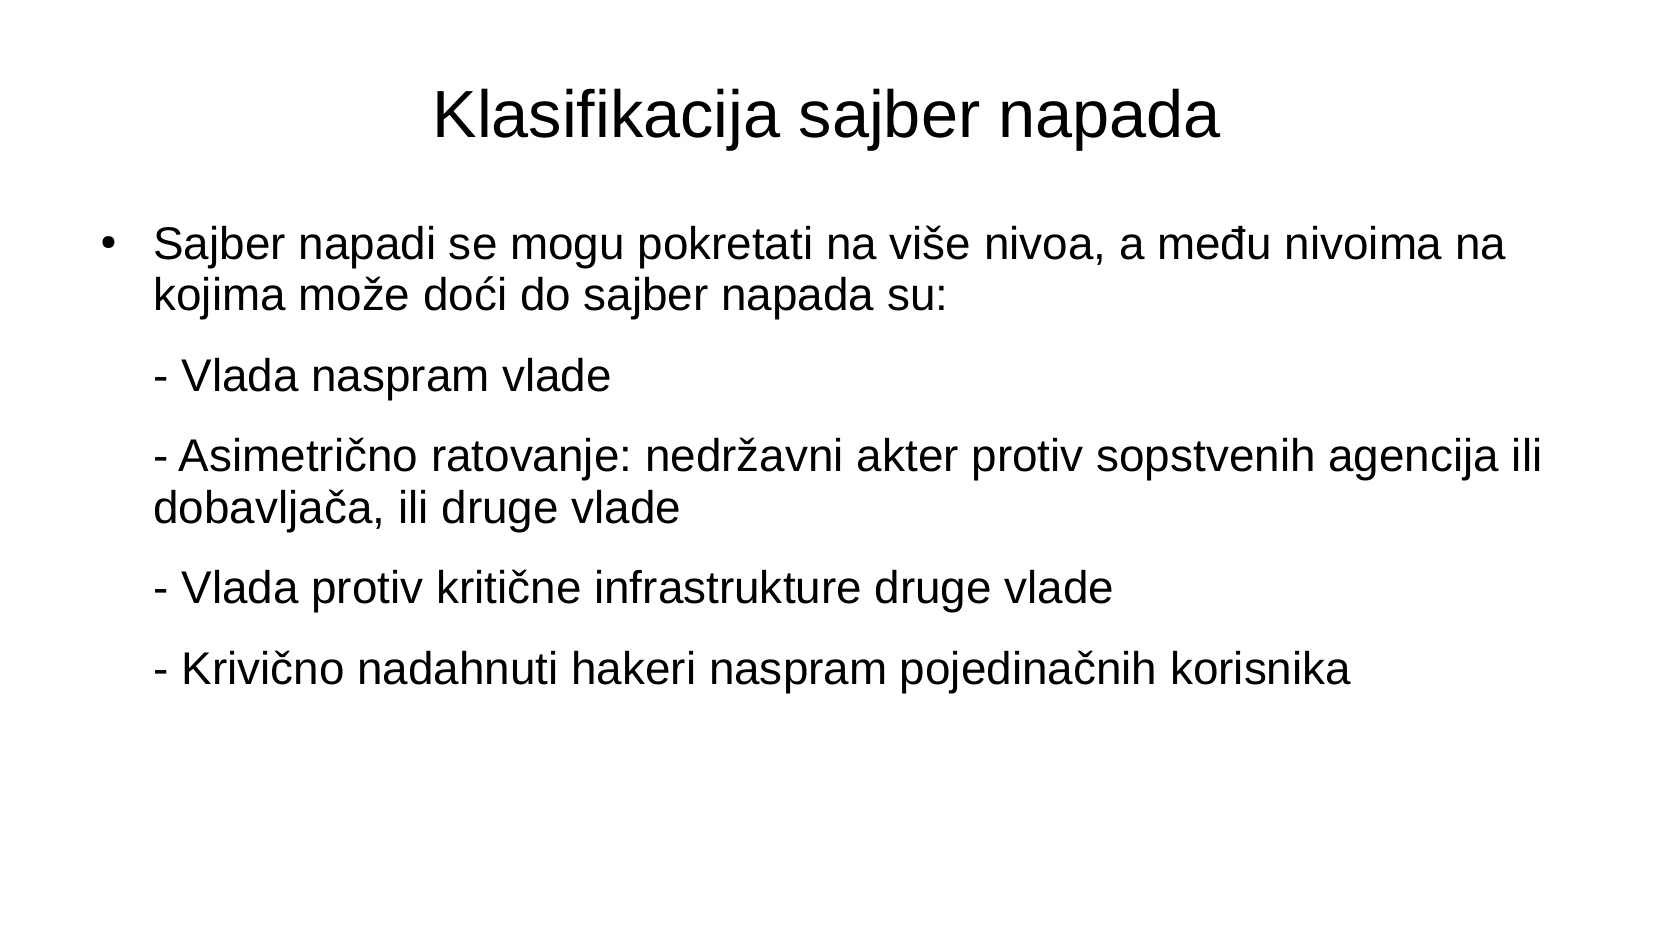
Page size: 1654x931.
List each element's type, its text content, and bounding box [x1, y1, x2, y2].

list Sajber napadi se mogu pokretati na više nivoa, a među nivoima na kojima može doći do sajber napada su: - Vlada naspram vlade - Asimetrično ratovanje: nedržavni akter protiv sopstvenih agencija ili dobavljača, ili druge vlade - Vlada protiv kritične infrastrukture druge vlade - Krivično nadahnuti hakeri naspram pojedinačnih korisnika [82, 217, 1571, 758]
title Klasifikacija sajber napada [82, 37, 1571, 193]
